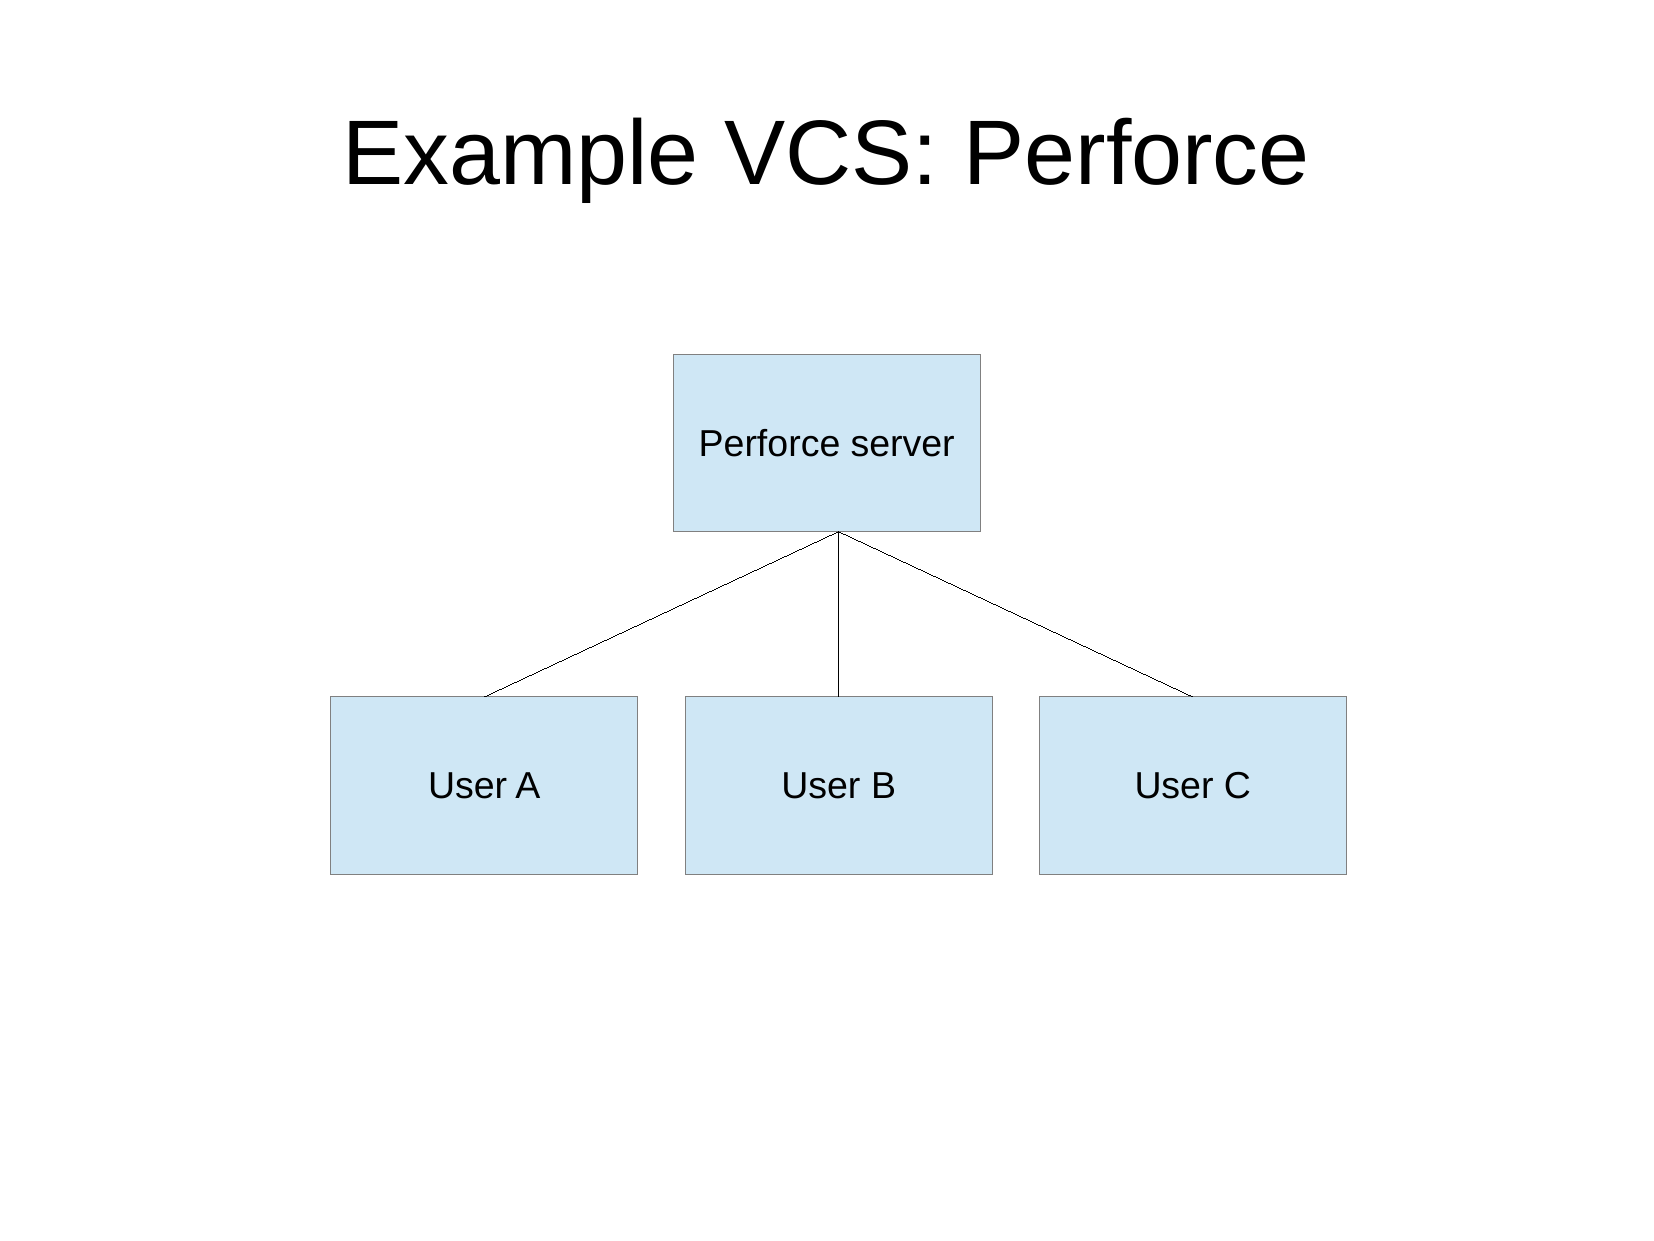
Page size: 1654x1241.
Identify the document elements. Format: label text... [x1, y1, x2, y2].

text_box User A [330, 696, 638, 875]
text_box User C [1039, 696, 1347, 875]
title Example VCS: Perforce [82, 49, 1571, 257]
text_box Perforce server [673, 354, 981, 532]
text_box User B [685, 696, 993, 875]
